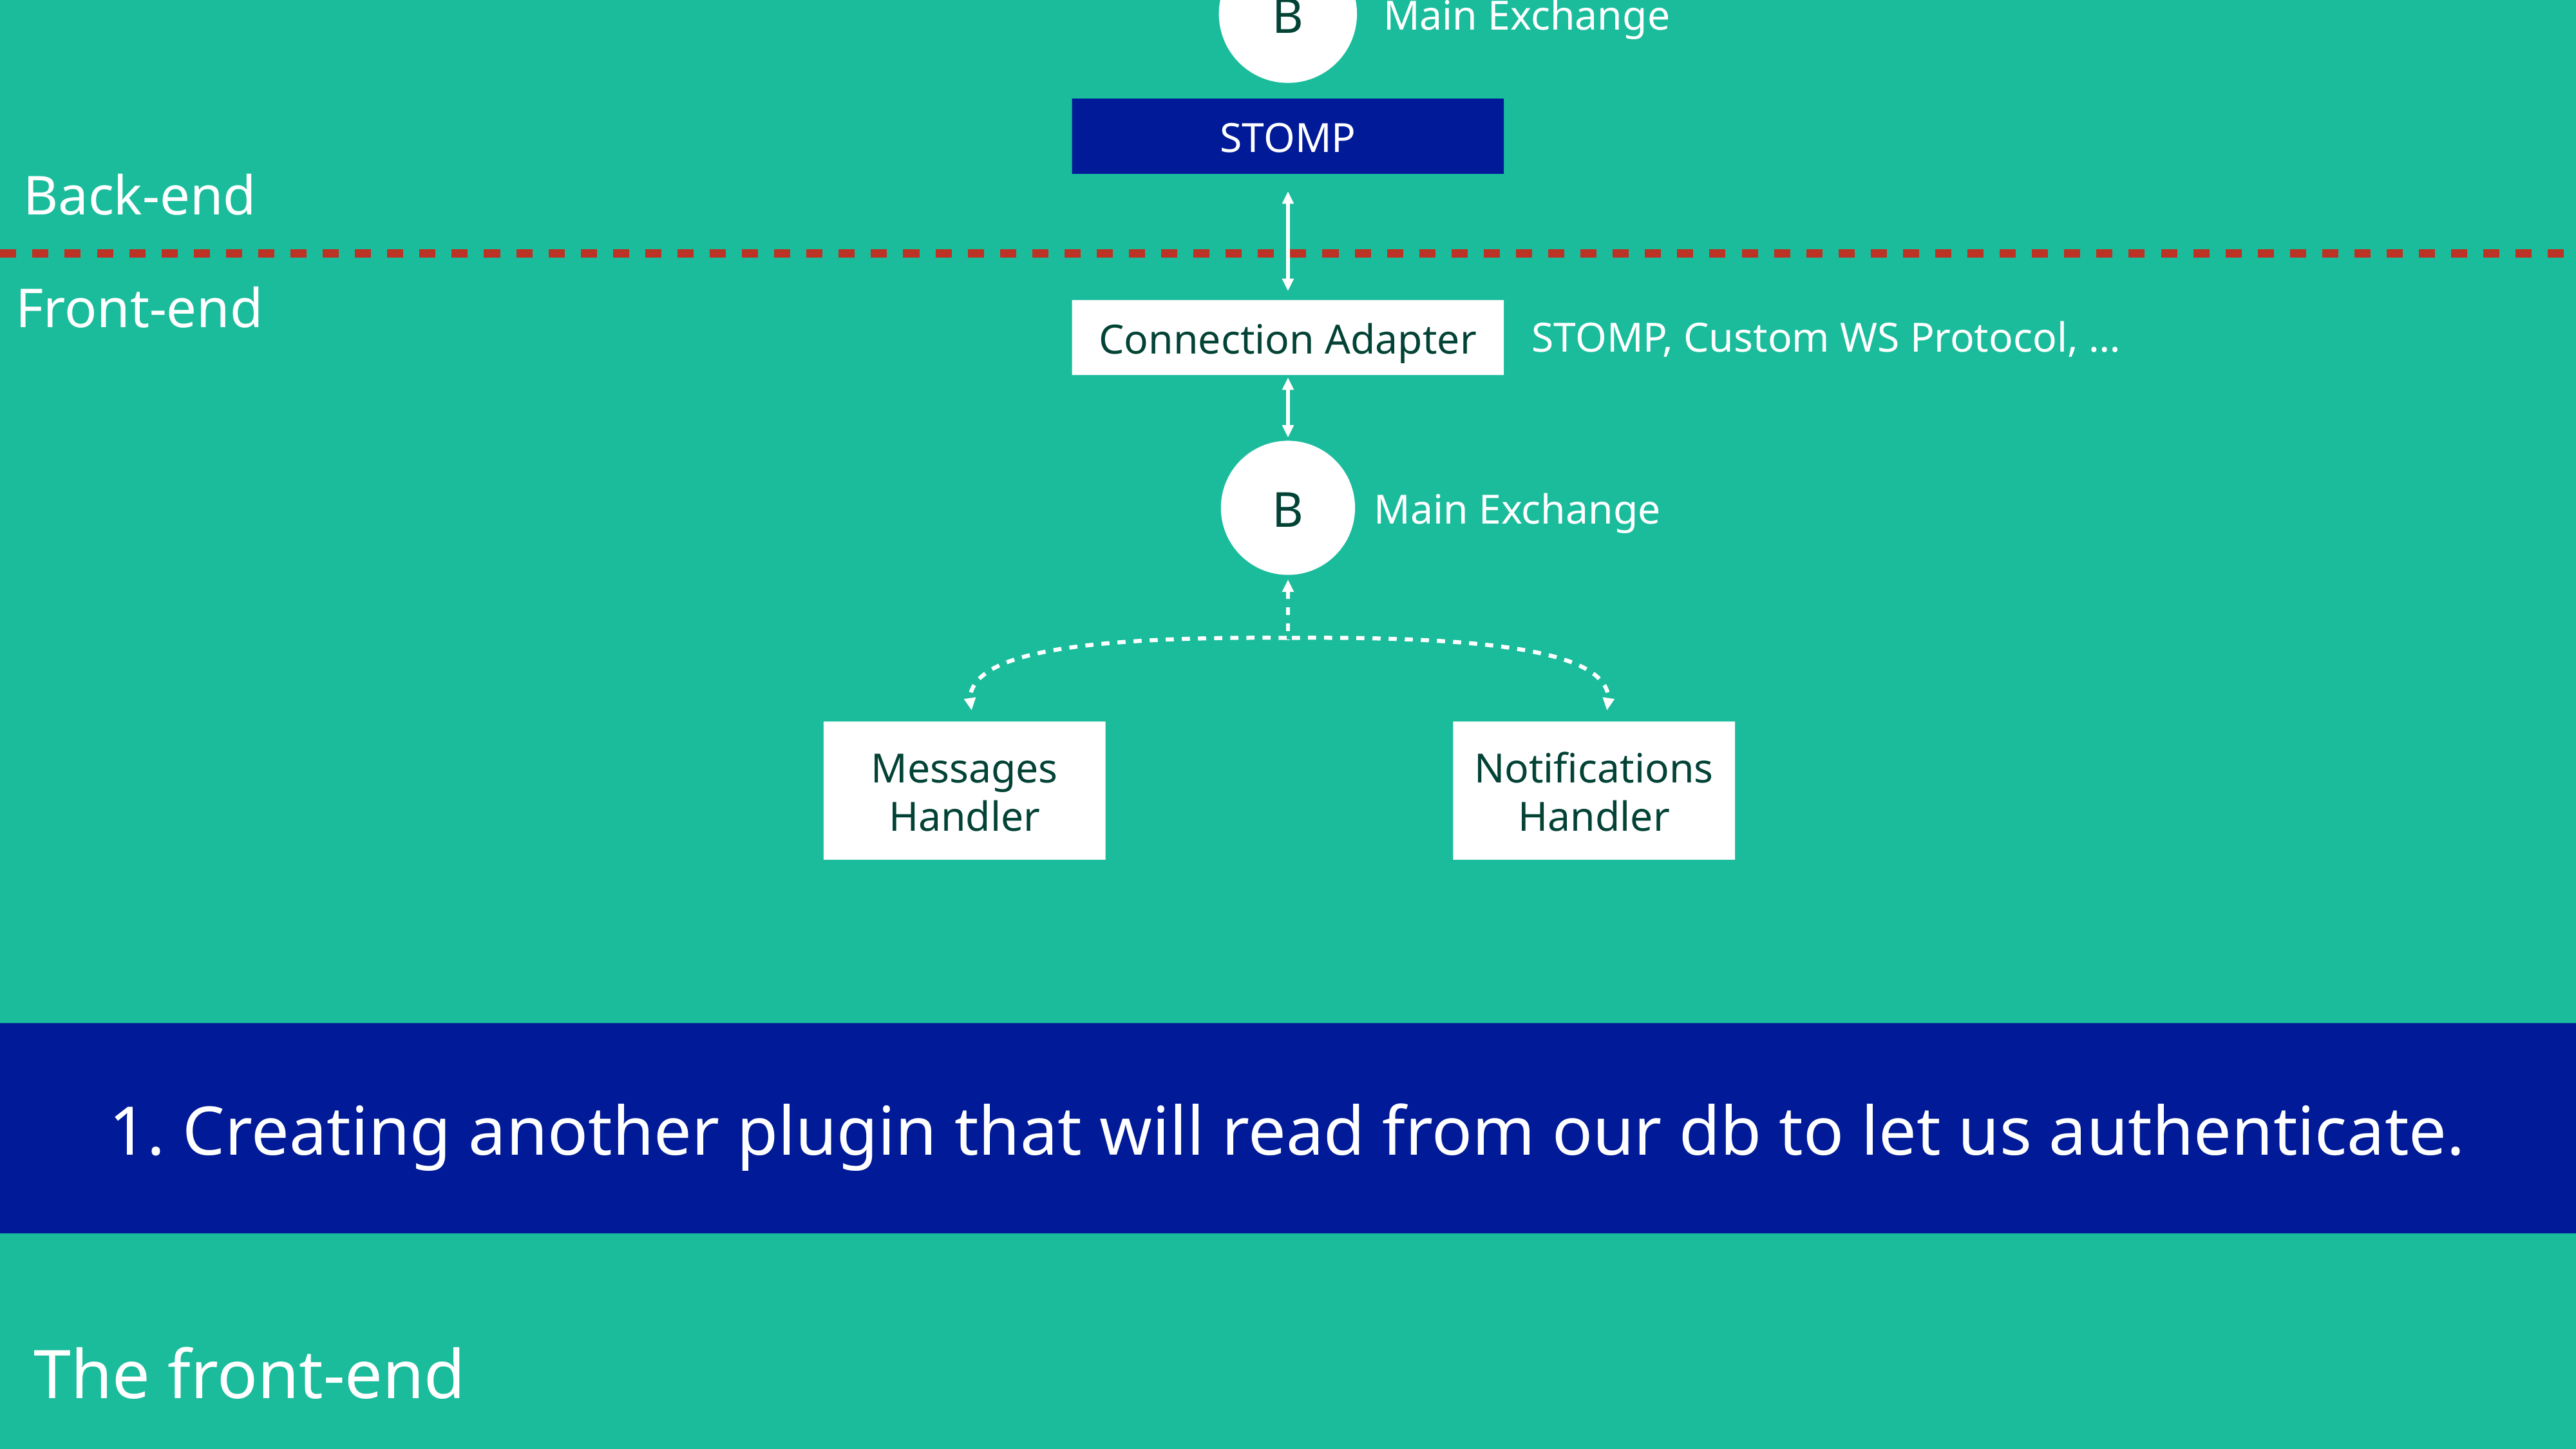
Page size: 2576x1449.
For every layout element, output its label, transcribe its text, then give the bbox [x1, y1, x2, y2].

text_box Connection Adapter [1072, 299, 1504, 375]
text_box Back-end [18, 155, 262, 231]
text_box Main Exchange [1378, 0, 1810, 48]
text_box B [1220, 440, 1356, 575]
text_box STOMP, Custom WS Protocol, … [1526, 306, 2126, 366]
text_box B [1281, 17, 1296, 29]
text_box Main Exchange [1368, 478, 1667, 538]
text_box B [1281, 2, 1295, 13]
text_box Notifications Handler [1453, 721, 1736, 860]
text_box 1. Creating another plugin that will read from our db to let us authenticate. [103, 1083, 2473, 1174]
text_box B [1218, 0, 1358, 83]
text_box Front-end [10, 268, 269, 344]
text_box Messages Handler [823, 721, 1106, 860]
text_box STOMP [1072, 99, 1504, 174]
text_box The front-end [28, 1325, 471, 1417]
text_box [0, 1023, 2576, 1234]
